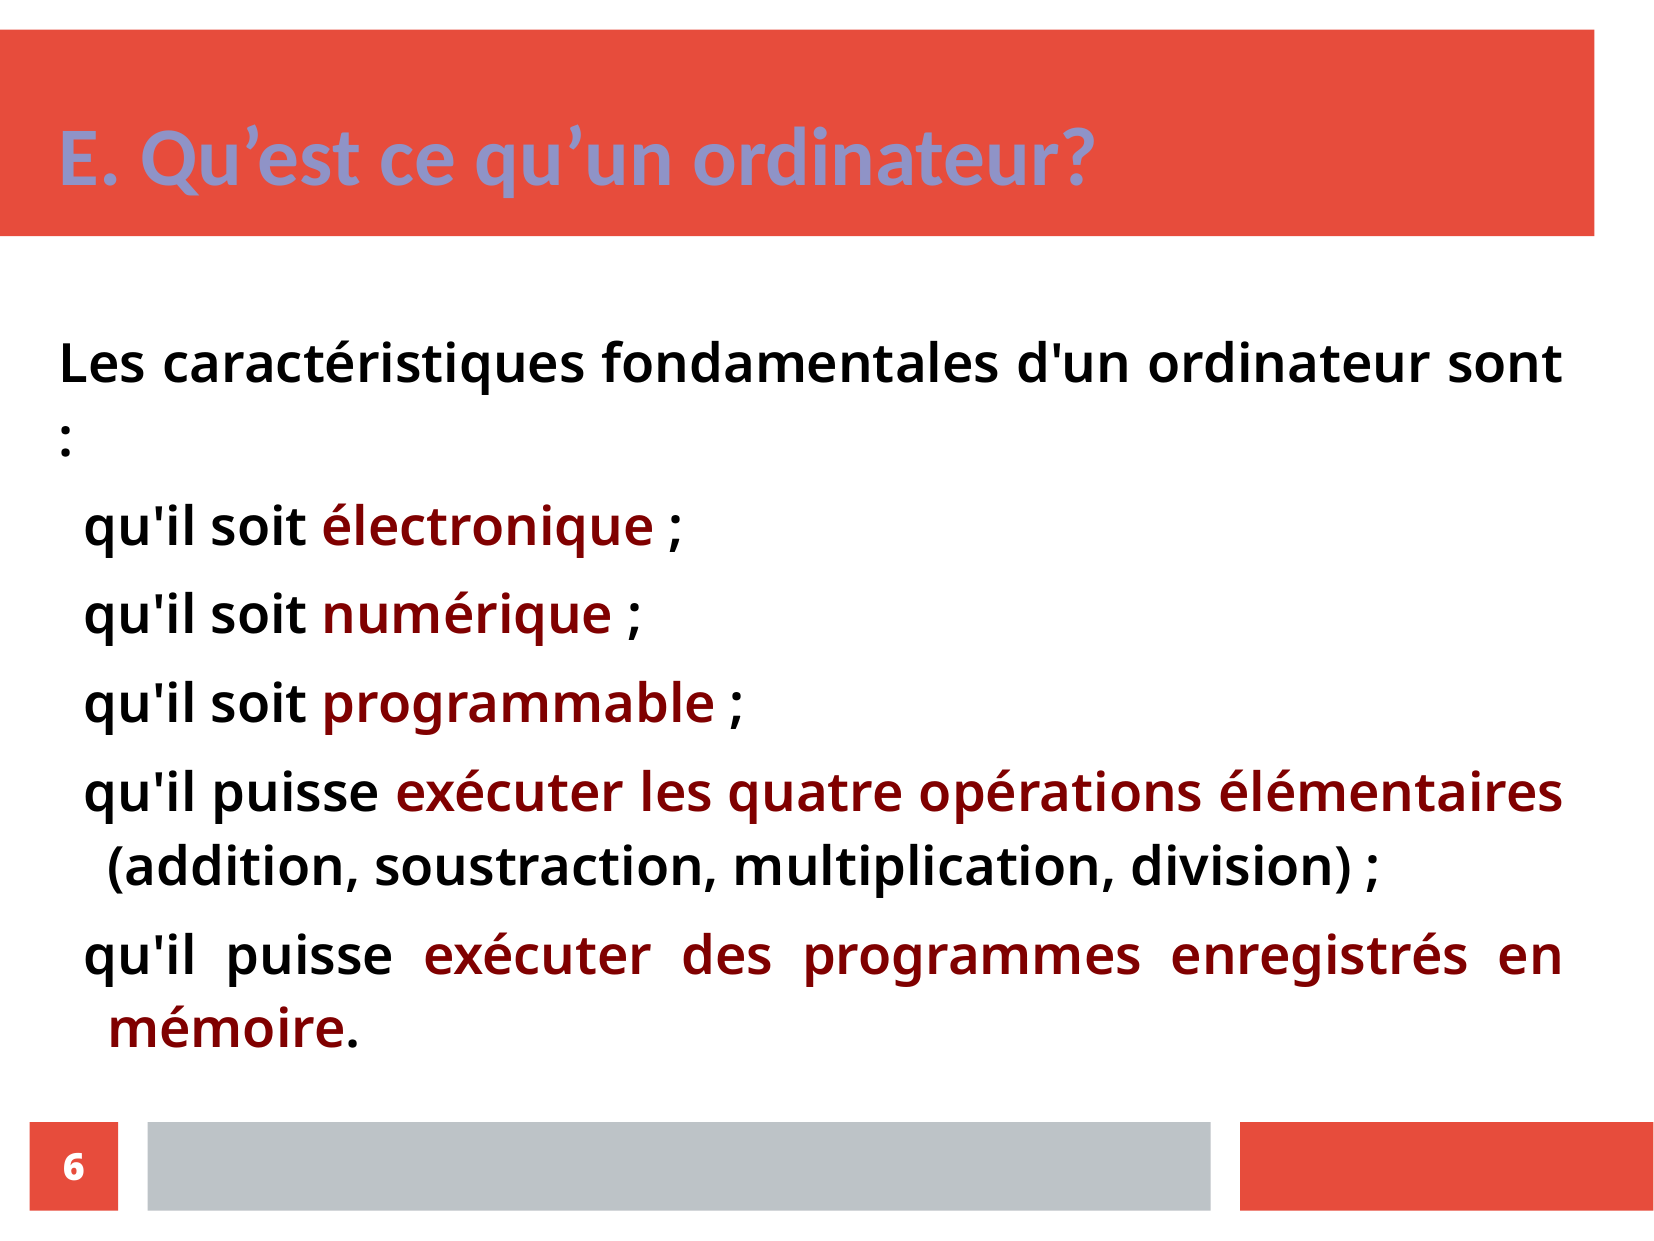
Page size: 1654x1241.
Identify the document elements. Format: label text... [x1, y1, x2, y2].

title E. Qu’est ce qu’un ordinateur? [59, 59, 1595, 207]
list Les caractéristiques fondamentales d'un ordinateur sont : qu'il soit électronique ; qu'il soit numérique ; qu'il soit programmable ; qu'il puisse exécuter les quatre opérations élémentaires (addition, soustraction, multiplication, division) ; qu'il puisse exécuter des programmes enregistrés en mémoire. [59, 324, 1565, 1093]
